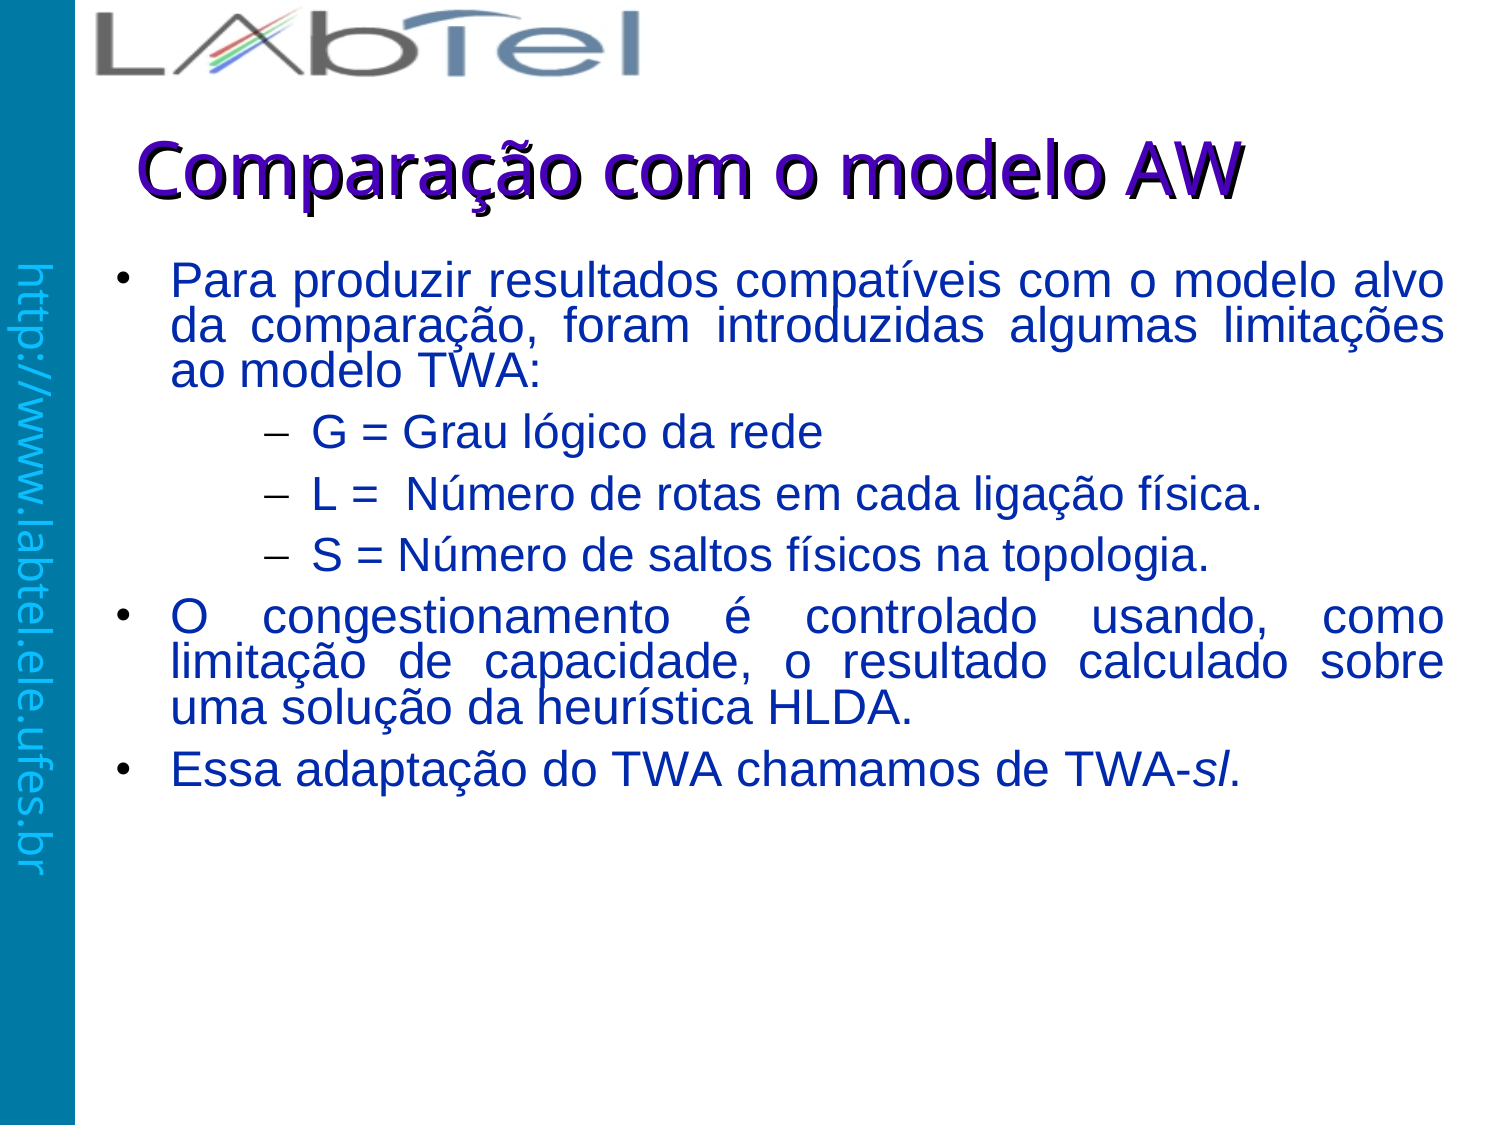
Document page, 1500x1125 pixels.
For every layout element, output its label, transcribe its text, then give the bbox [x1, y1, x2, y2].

list Para produzir resultados compatíveis com o modelo alvo da comparação, foram introduzidas algumas limitações ao modelo TWA: G = Grau lógico da rede L = Número de rotas em cada ligação física. S = Número de saltos físicos na topologia. O congestionamento é controlado usando, como limitação de capacidade, o resultado calculado sobre uma solução da heurística HLDA. Essa adaptação do TWA chamamos de TWA-sl. [99, 237, 1461, 980]
picture [76, 0, 675, 88]
title Comparação com o modelo AW [99, 65, 1461, 237]
